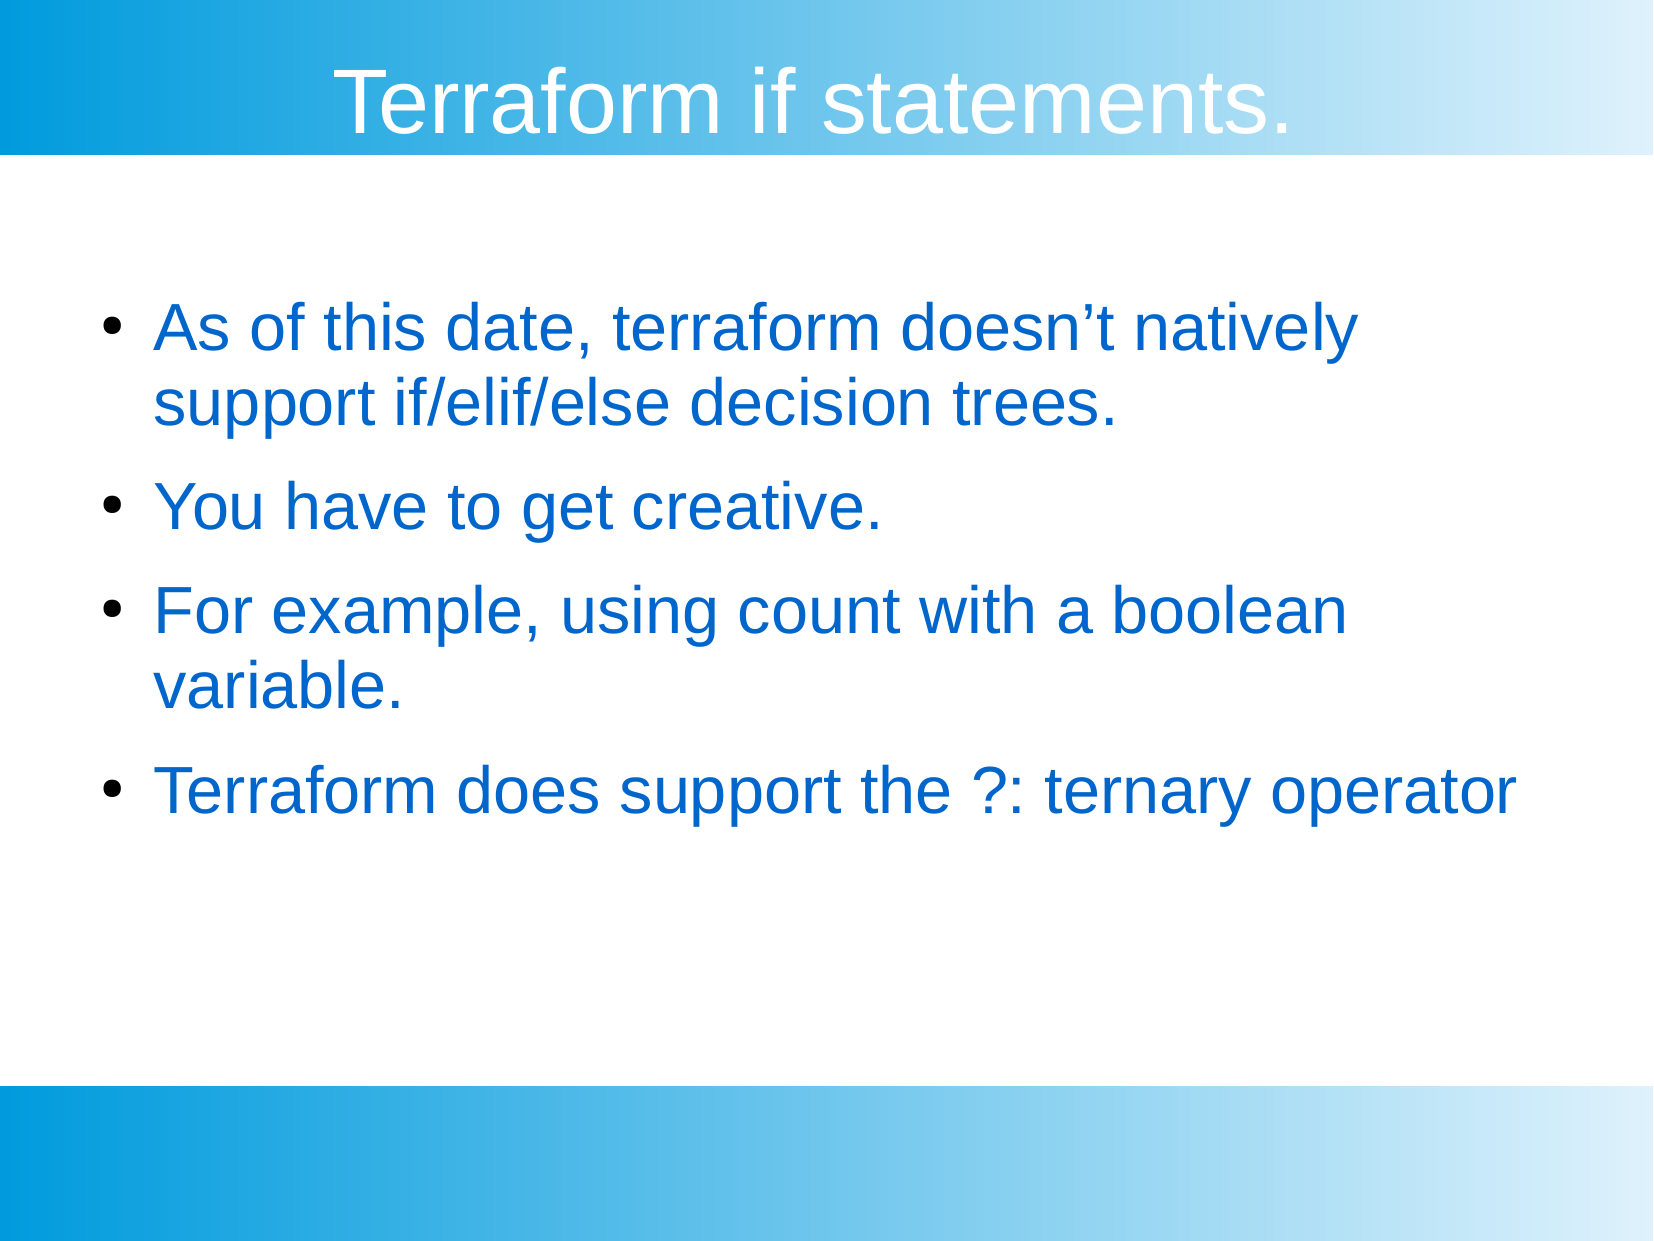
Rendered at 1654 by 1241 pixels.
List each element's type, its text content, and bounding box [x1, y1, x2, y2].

list As of this date, terraform doesn’t natively support if/elif/else decision trees. You have to get creative. For example, using count with a boolean variable. Terraform does support the ?: ternary operator [82, 290, 1571, 1010]
title Terraform if statements. [82, 49, 1571, 155]
